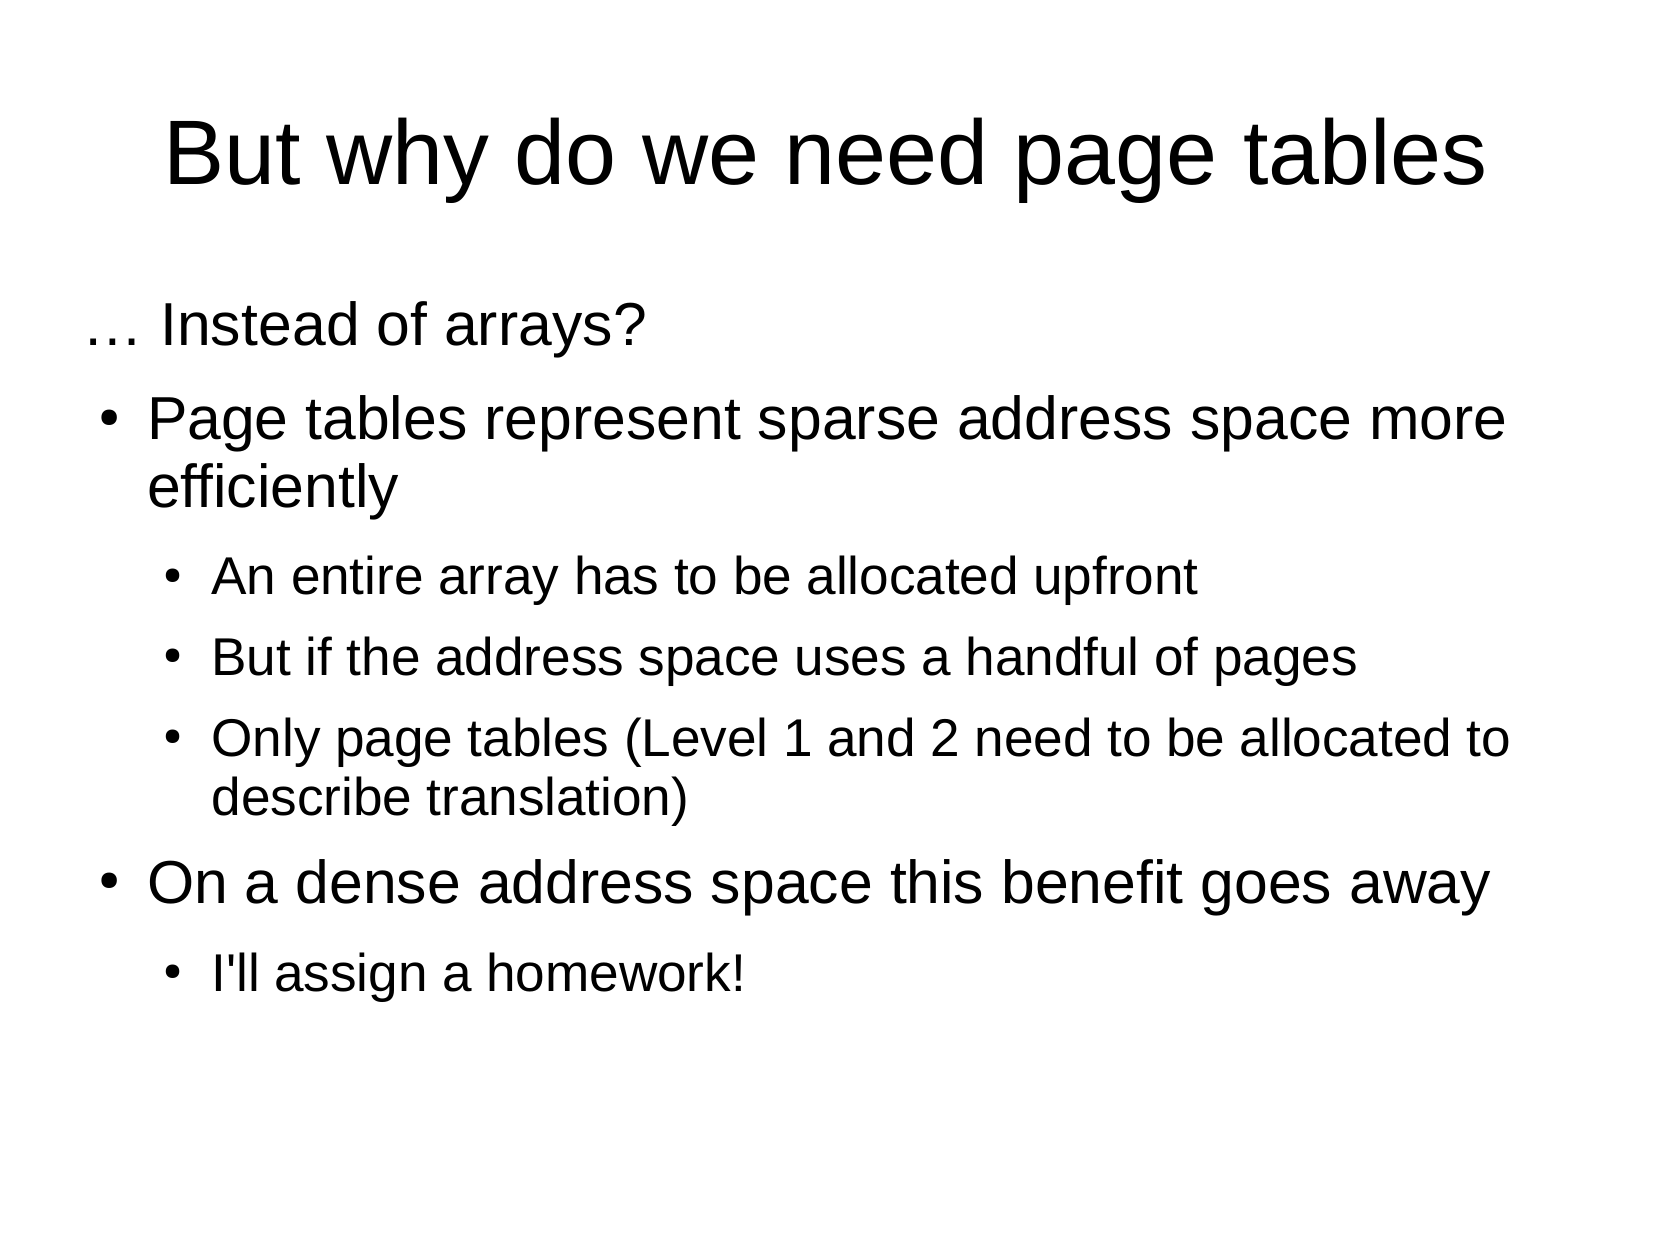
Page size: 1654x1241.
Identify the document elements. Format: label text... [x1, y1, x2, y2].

list … Instead of arrays? Page tables represent sparse address space more efficiently An entire array has to be allocated upfront But if the address space uses a handful of pages Only page tables (Level 1 and 2 need to be allocated to describe translation) On a dense address space this benefit goes away I'll assign a homework! [82, 290, 1571, 1010]
title But why do we need page tables [82, 49, 1571, 257]
